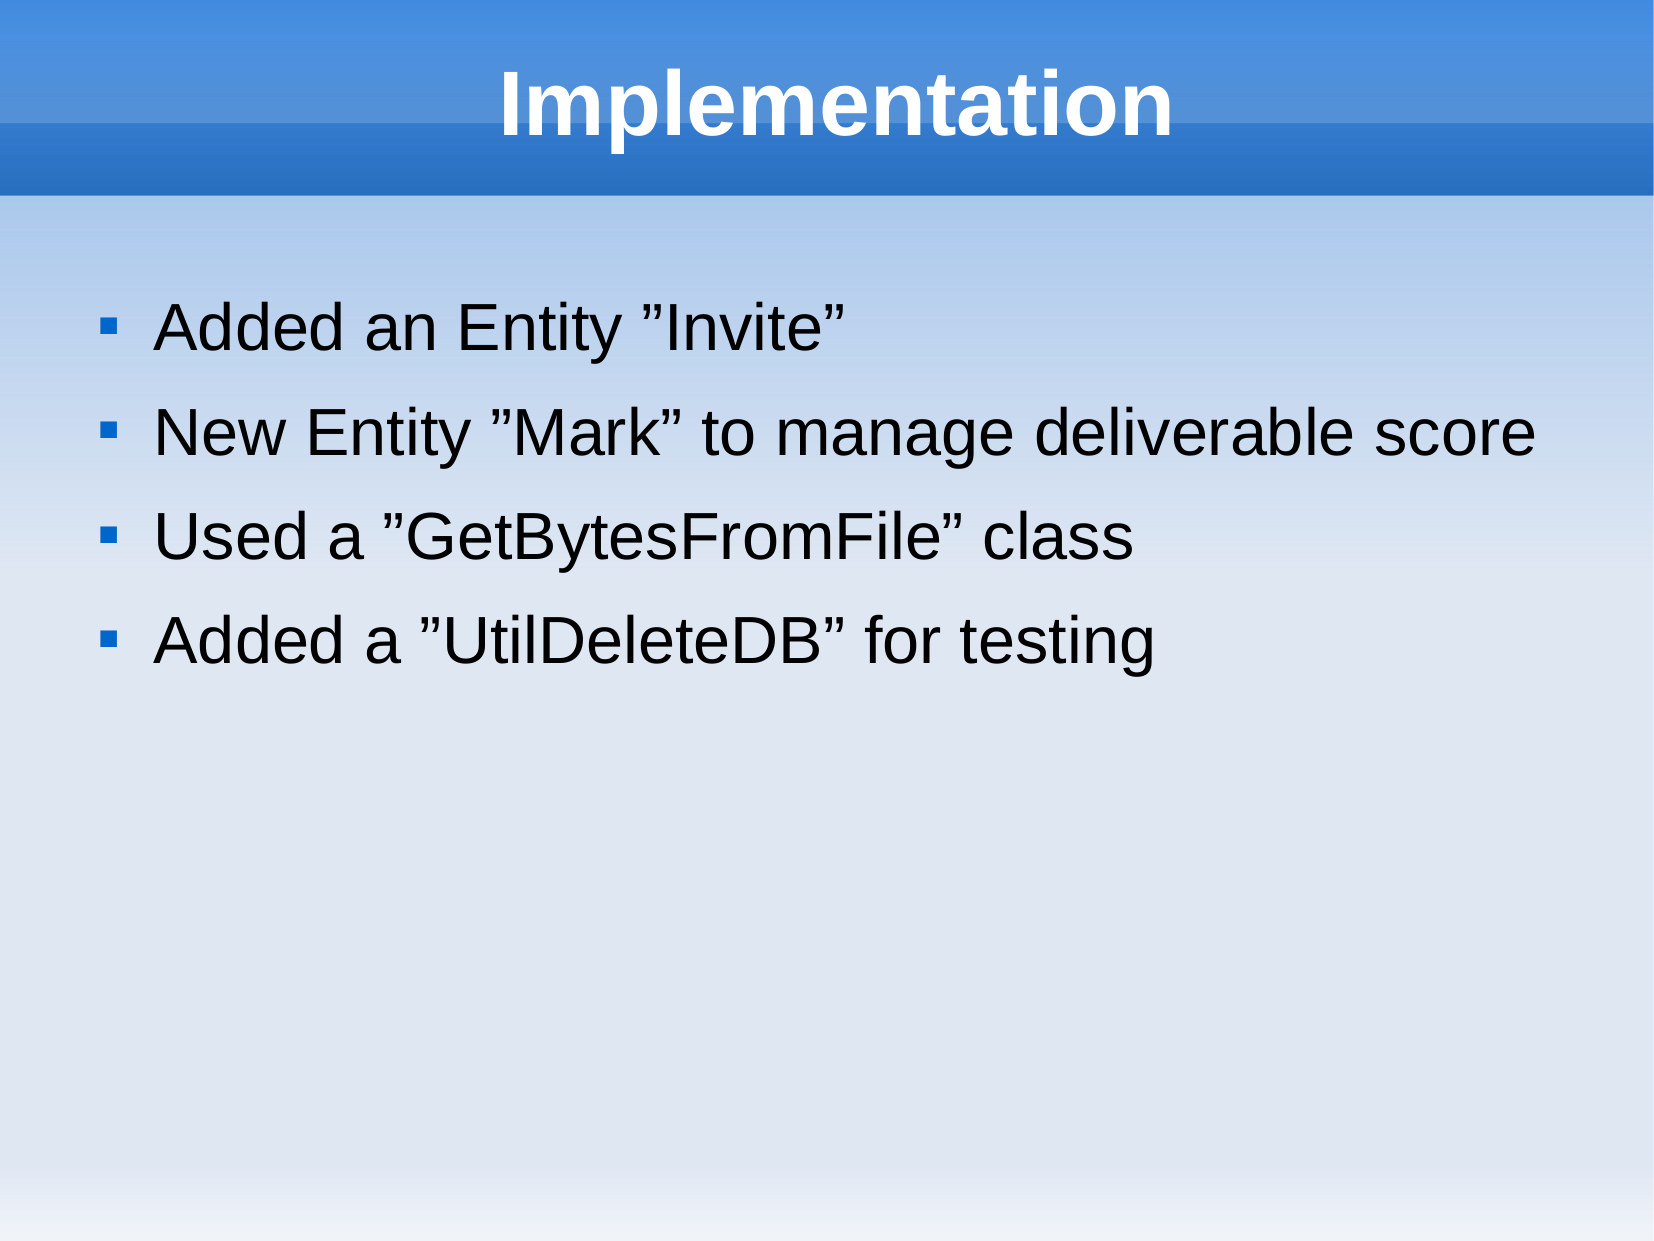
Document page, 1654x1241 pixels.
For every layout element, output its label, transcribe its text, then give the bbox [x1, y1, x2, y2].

list Added an Entity ”Invite” New Entity ”Mark” to manage deliverable score Used a ”GetBytesFromFile” class Added a ”UtilDeleteDB” for testing [82, 290, 1571, 1094]
picture [0, 0, 1654, 1241]
title Implementation [76, 7, 1565, 200]
